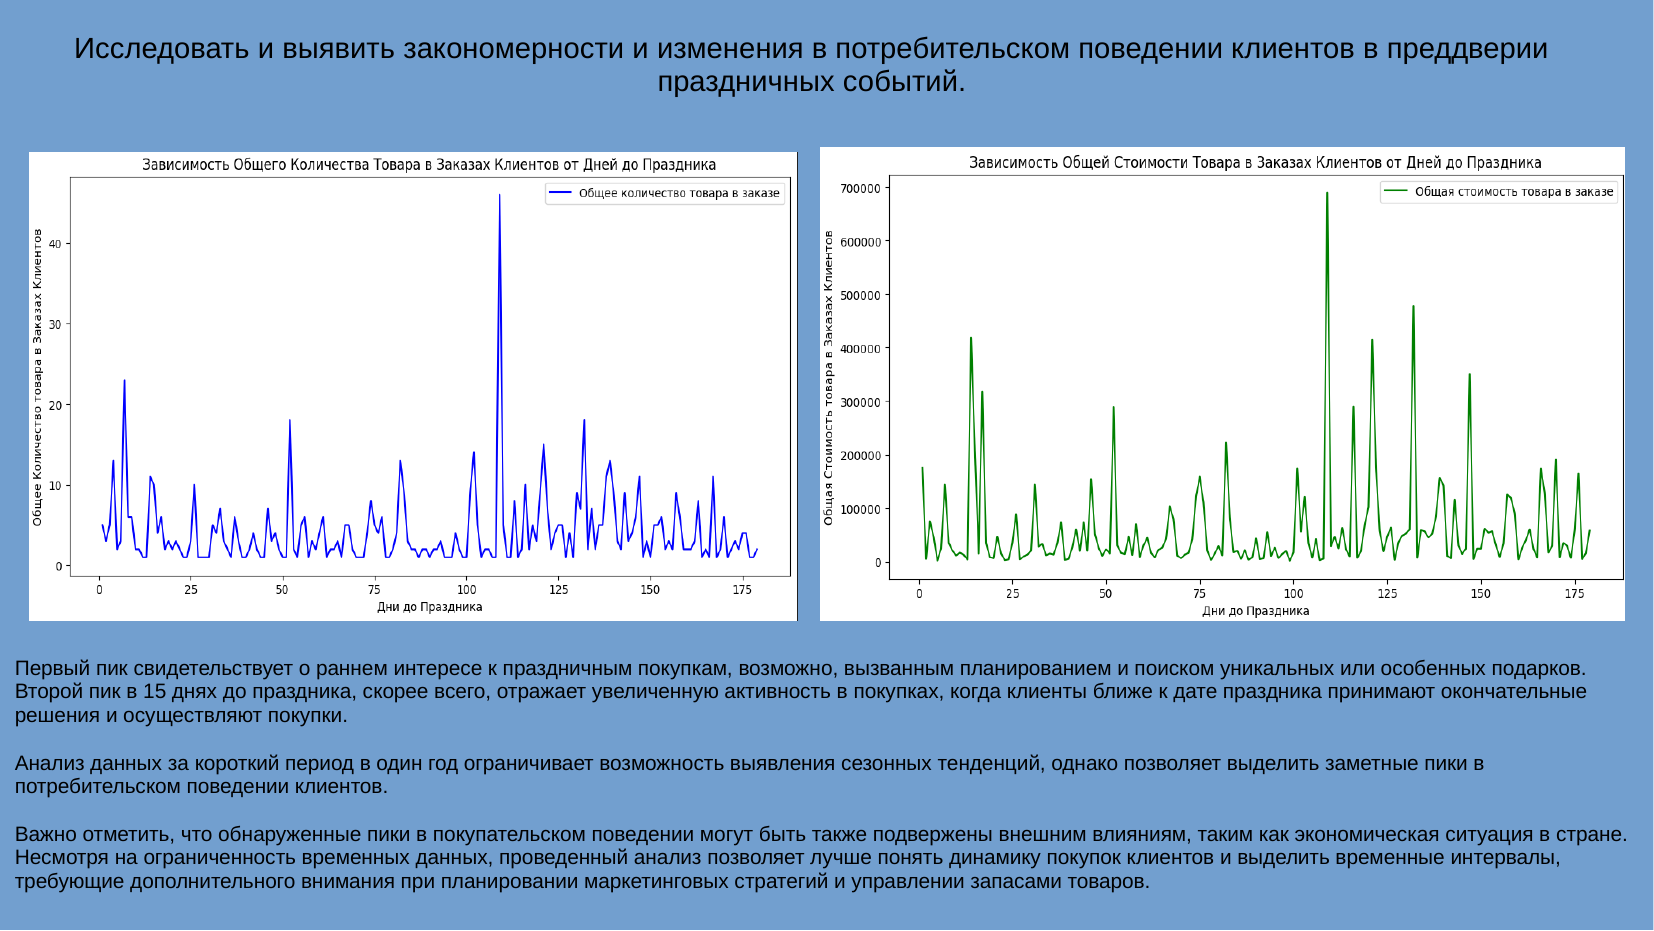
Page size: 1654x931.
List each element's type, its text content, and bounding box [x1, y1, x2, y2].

picture [29, 152, 798, 621]
title Исследовать и выявить закономерности и изменения в потребительском поведении клиентов в преддверии праздничных событий. [0, 11, 1625, 119]
picture [820, 147, 1625, 621]
text_box Первый пик свидетельствует о раннем интересе к праздничным покупкам, возможно, вызванным планированием и поиском уникальных или особенных подарков. Второй пик в 15 днях до праздника, скорее всего, отражает увеличенную активность в покупках, когда клиенты ближе к дате праздника принимают окончательные решения и осуществляют покупки. Анализ данных за короткий период в один год ограничивает возможность выявления сезонных тенденций, однако позволяет выделить заметные пики в потребительском поведении клиентов. Важно отметить, что обнаруженные пики в покупательском поведении могут быть также подвержены внешним влияниям, таким как экономическая ситуация в стране. Несмотря на ограниченность временных данных, проведенный анализ позволяет лучше понять динамику покупок клиентов и выделить временные интервалы, требующие дополнительного внимания при планировании маркетинговых стратегий и управлении запасами товаров. [0, 649, 1654, 916]
